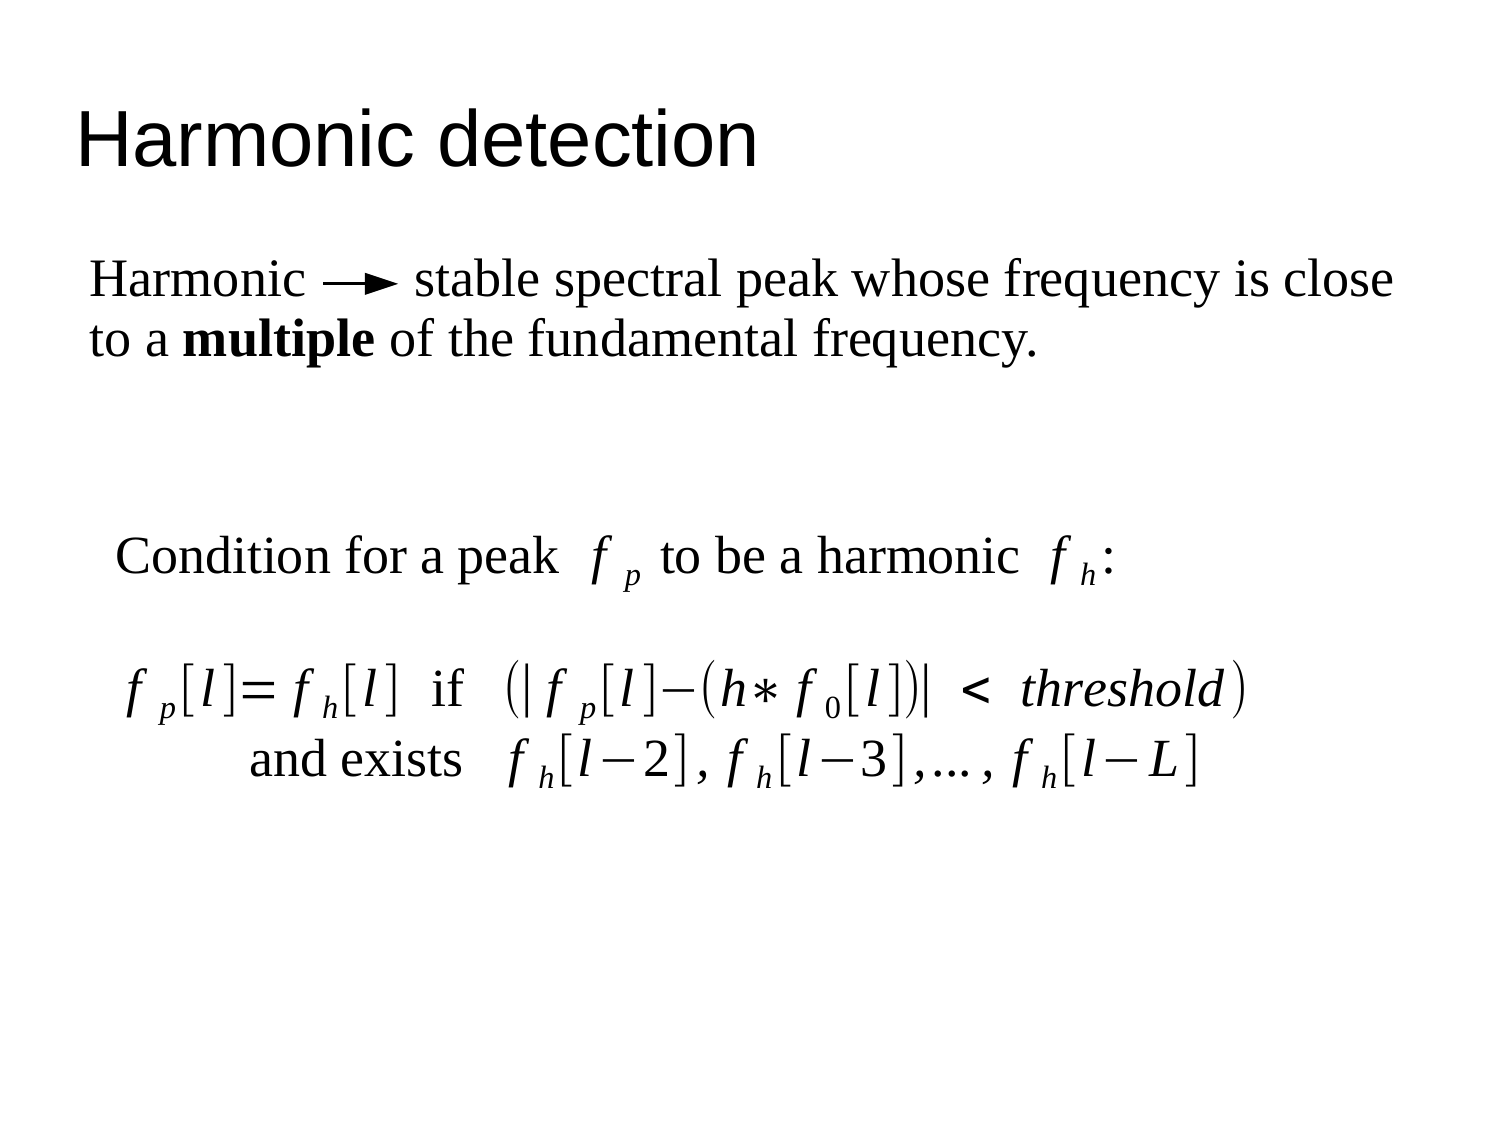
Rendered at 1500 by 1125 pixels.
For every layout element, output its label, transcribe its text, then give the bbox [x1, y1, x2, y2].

chart [108, 526, 1255, 796]
title Harmonic detection [75, 44, 1425, 233]
text_box Harmonic stable spectral peak whose frequency is close to a multiple of the fundamental frequency. [75, 241, 1415, 526]
